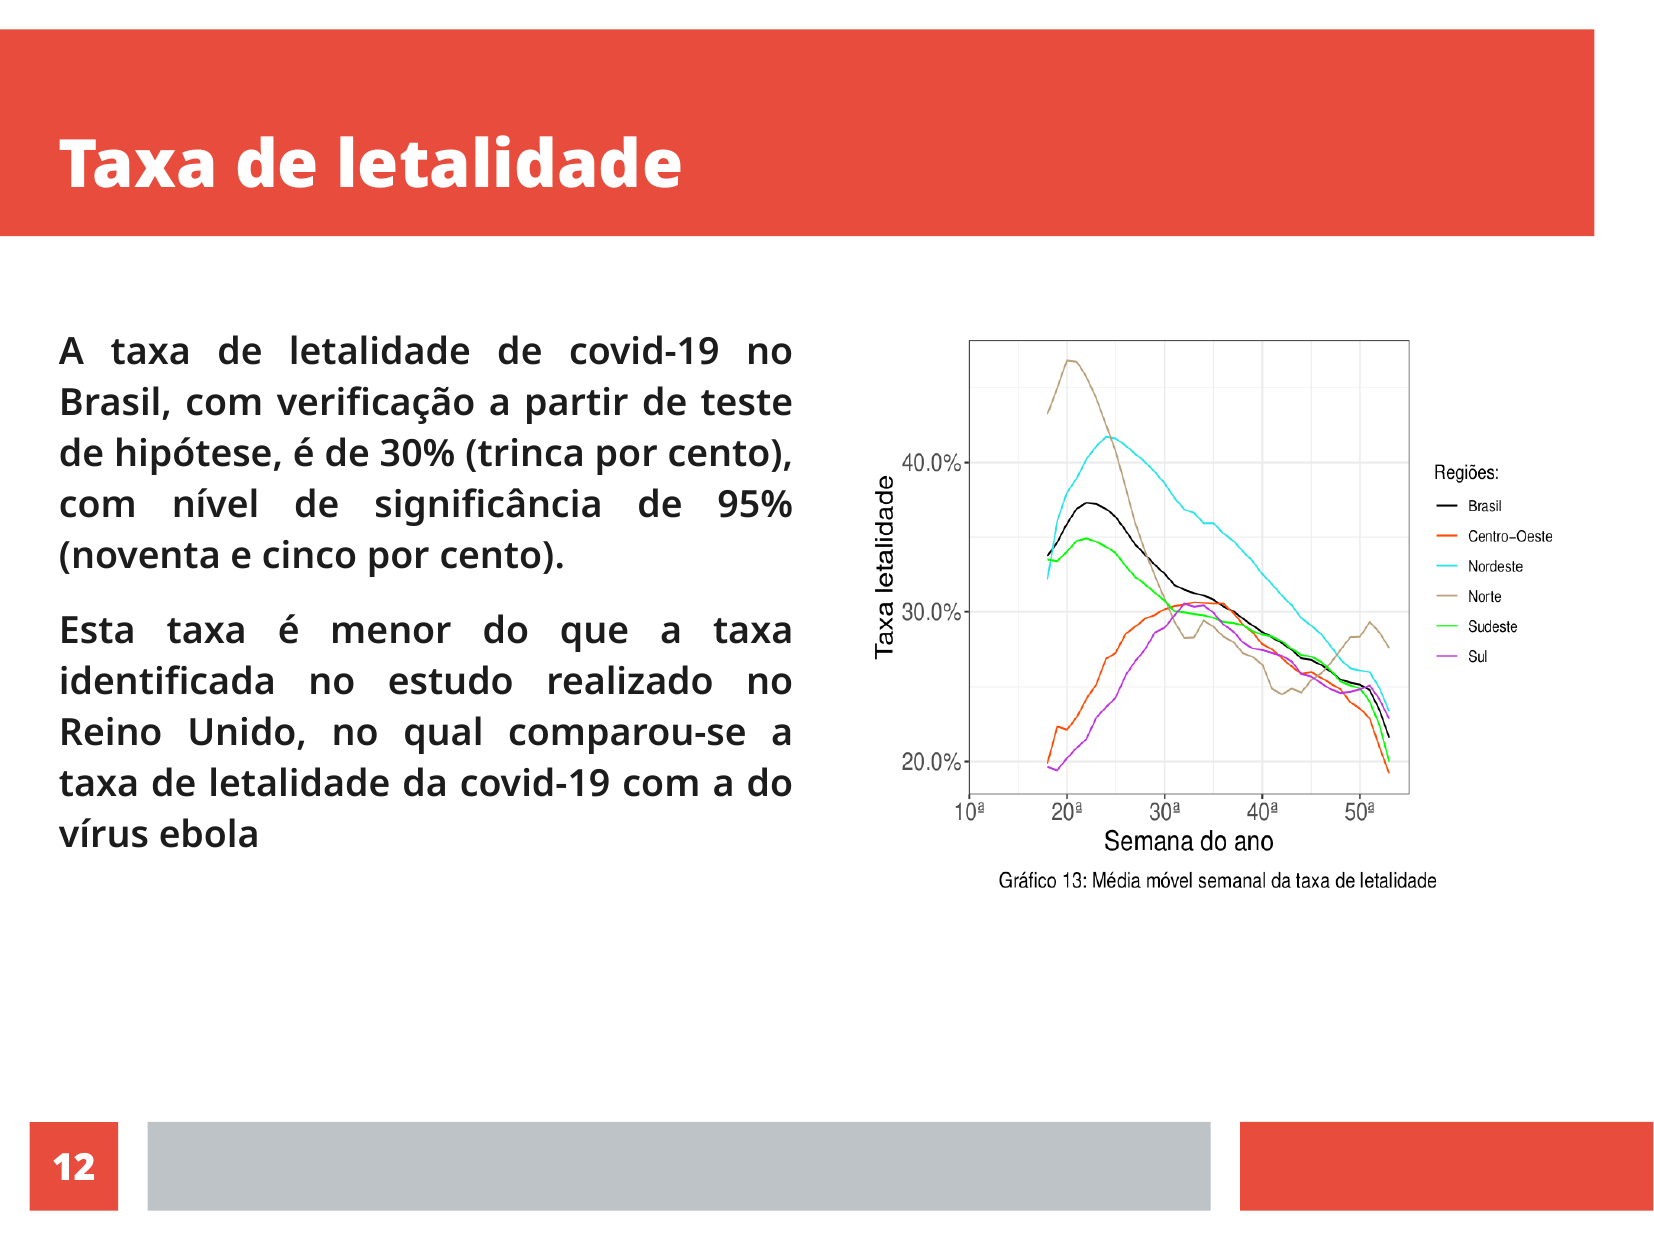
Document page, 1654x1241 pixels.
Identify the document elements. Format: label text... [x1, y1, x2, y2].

list A taxa de letalidade de covid-19 no Brasil, com verificação a partir de teste de hipótese, é de 30% (trinca por cento), com nível de significância de 95% (noventa e cinco por cento). Esta taxa é menor do que a taxa identificada no estudo realizado no Reino Unido, no qual comparou-se a taxa de letalidade da covid-19 com a do vírus ebola [59, 324, 794, 1093]
title Taxa de letalidade [59, 59, 1595, 207]
picture [838, 318, 1574, 941]
